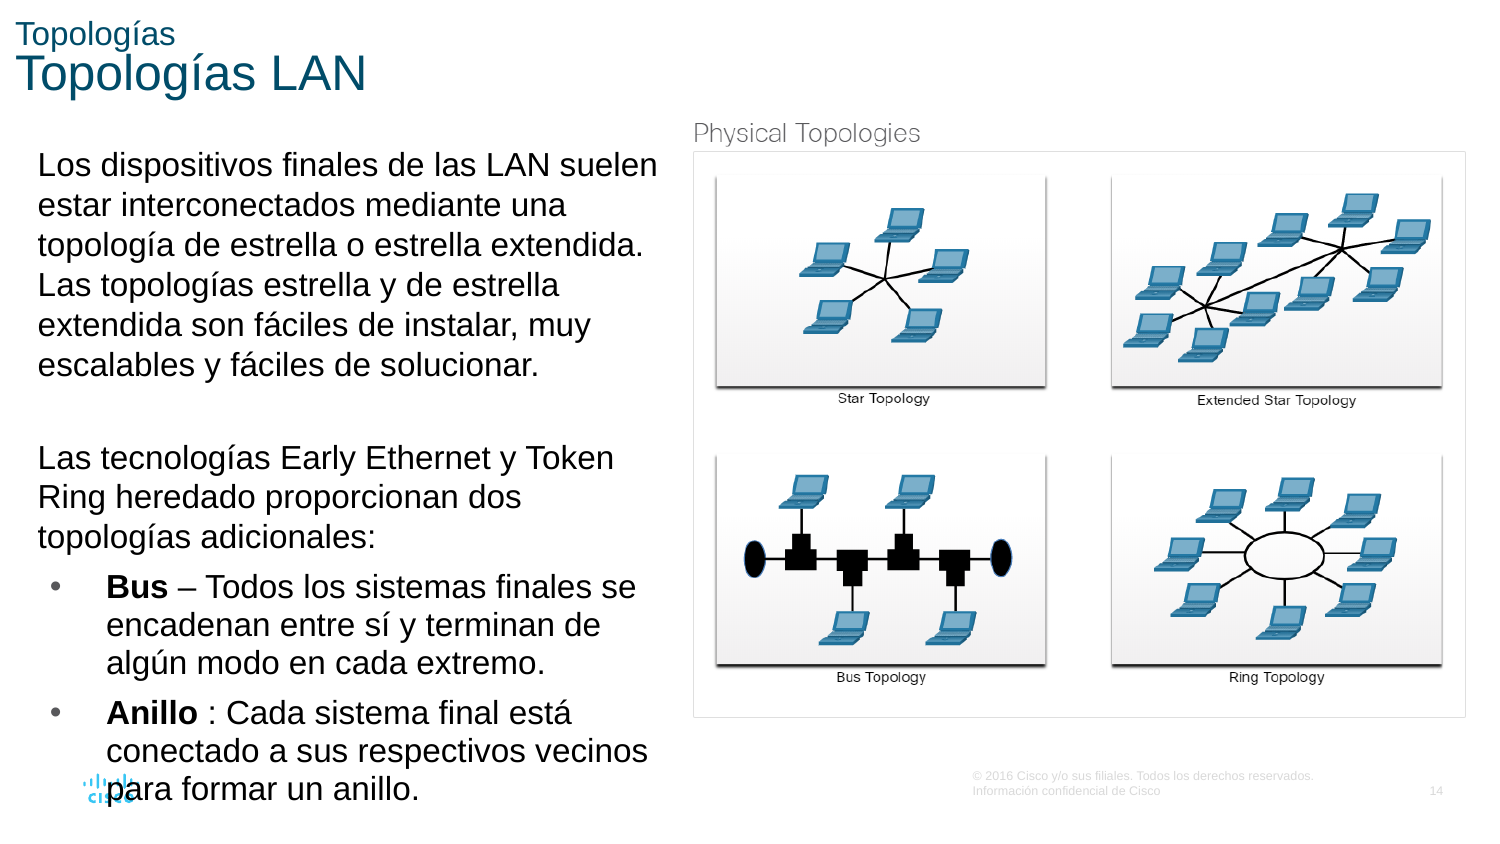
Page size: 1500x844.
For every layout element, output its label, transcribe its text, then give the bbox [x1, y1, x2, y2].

title Topologías Topologías LAN [0, 0, 1369, 121]
list Los dispositivos finales de las LAN suelen estar interconectados mediante una topología de estrella o estrella extendida. Las topologías estrella y de estrella extendida son fáciles de instalar, muy escalables y fáciles de solucionar. Las tecnologías Early Ethernet y Token Ring heredado proporcionan dos topologías adicionales: Bus – Todos los sistemas finales se encadenan entre sí y terminan de algún modo en cada extremo. Anillo : Cada sistema final está conectado a sus respectivos vecinos para formar un anillo. [22, 135, 686, 729]
picture [686, 111, 1478, 733]
